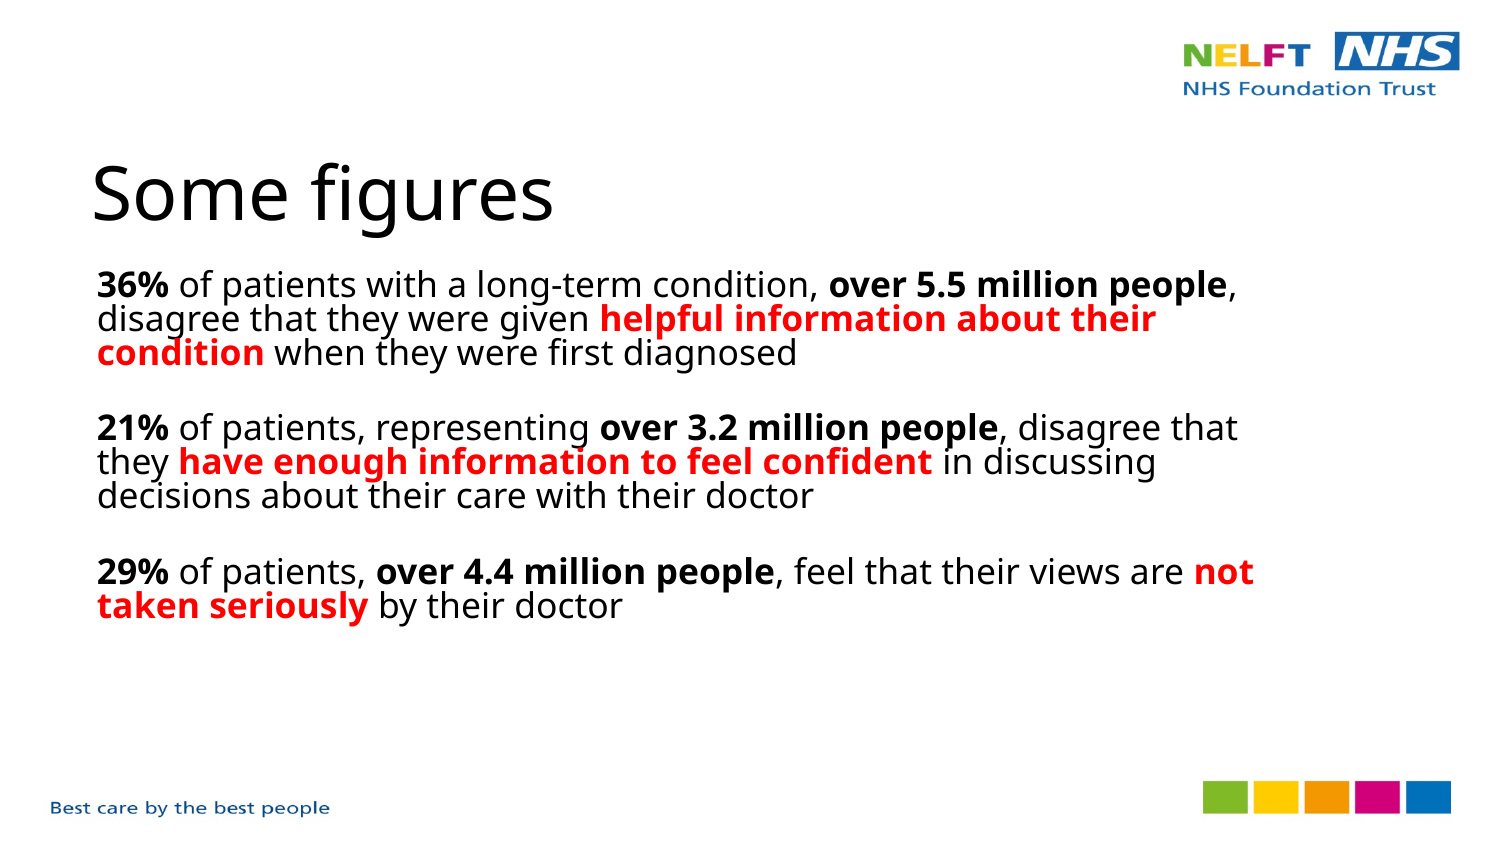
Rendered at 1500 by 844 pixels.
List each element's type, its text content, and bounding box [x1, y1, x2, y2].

title Some figures [76, 138, 1317, 239]
list 36% of patients with a long-term condition, over 5.5 million people, disagree that they were given helpful information about their condition when they were first diagnosed 21% of patients, representing over 3.2 million people, disagree that they have enough information to feel confident in discussing decisions about their care with their doctor 29% of patients, over 4.4 million people, feel that their views are not taken seriously by their doctor [81, 262, 1322, 666]
